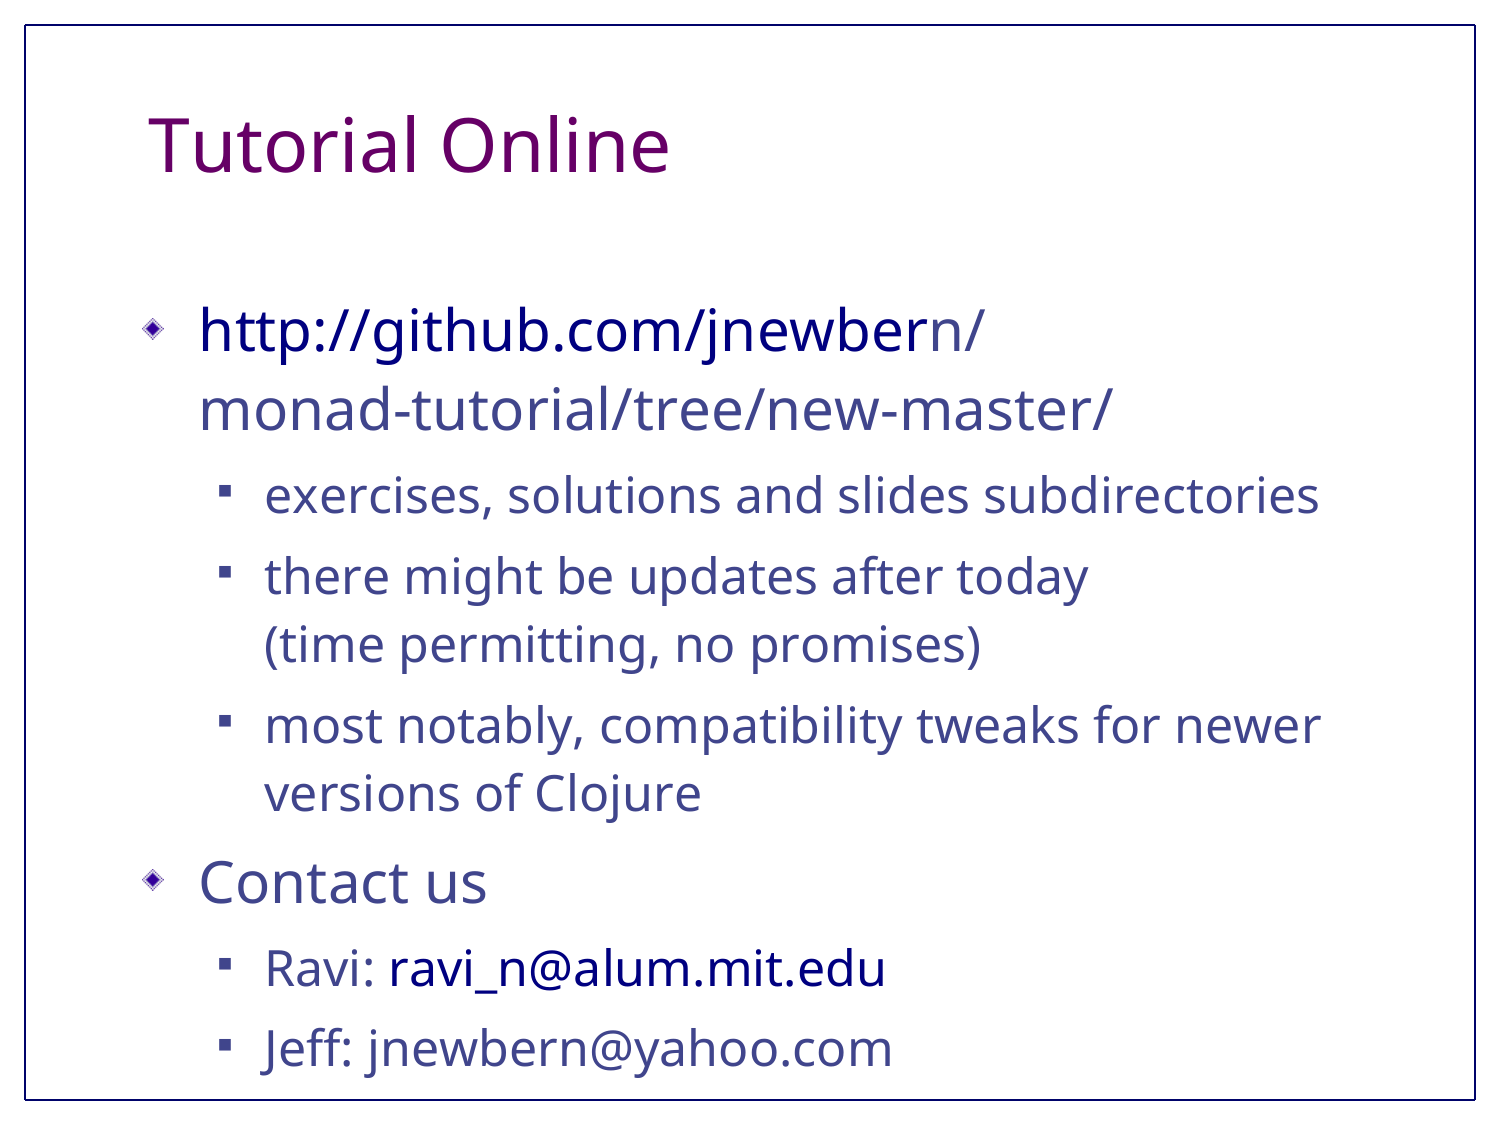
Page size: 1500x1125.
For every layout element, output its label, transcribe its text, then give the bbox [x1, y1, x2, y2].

title Tutorial Online [148, 49, 1386, 238]
list http://github.com/jnewbern/ monad-tutorial/tree/new-master/ exercises, solutions and slides subdirectories there might be updates after today (time permitting, no promises) most notably, compatibility tweaks for newer versions of Clojure Contact us Ravi: ravi_n@alum.mit.edu Jeff: jnewbern@yahoo.com [142, 289, 1418, 1004]
